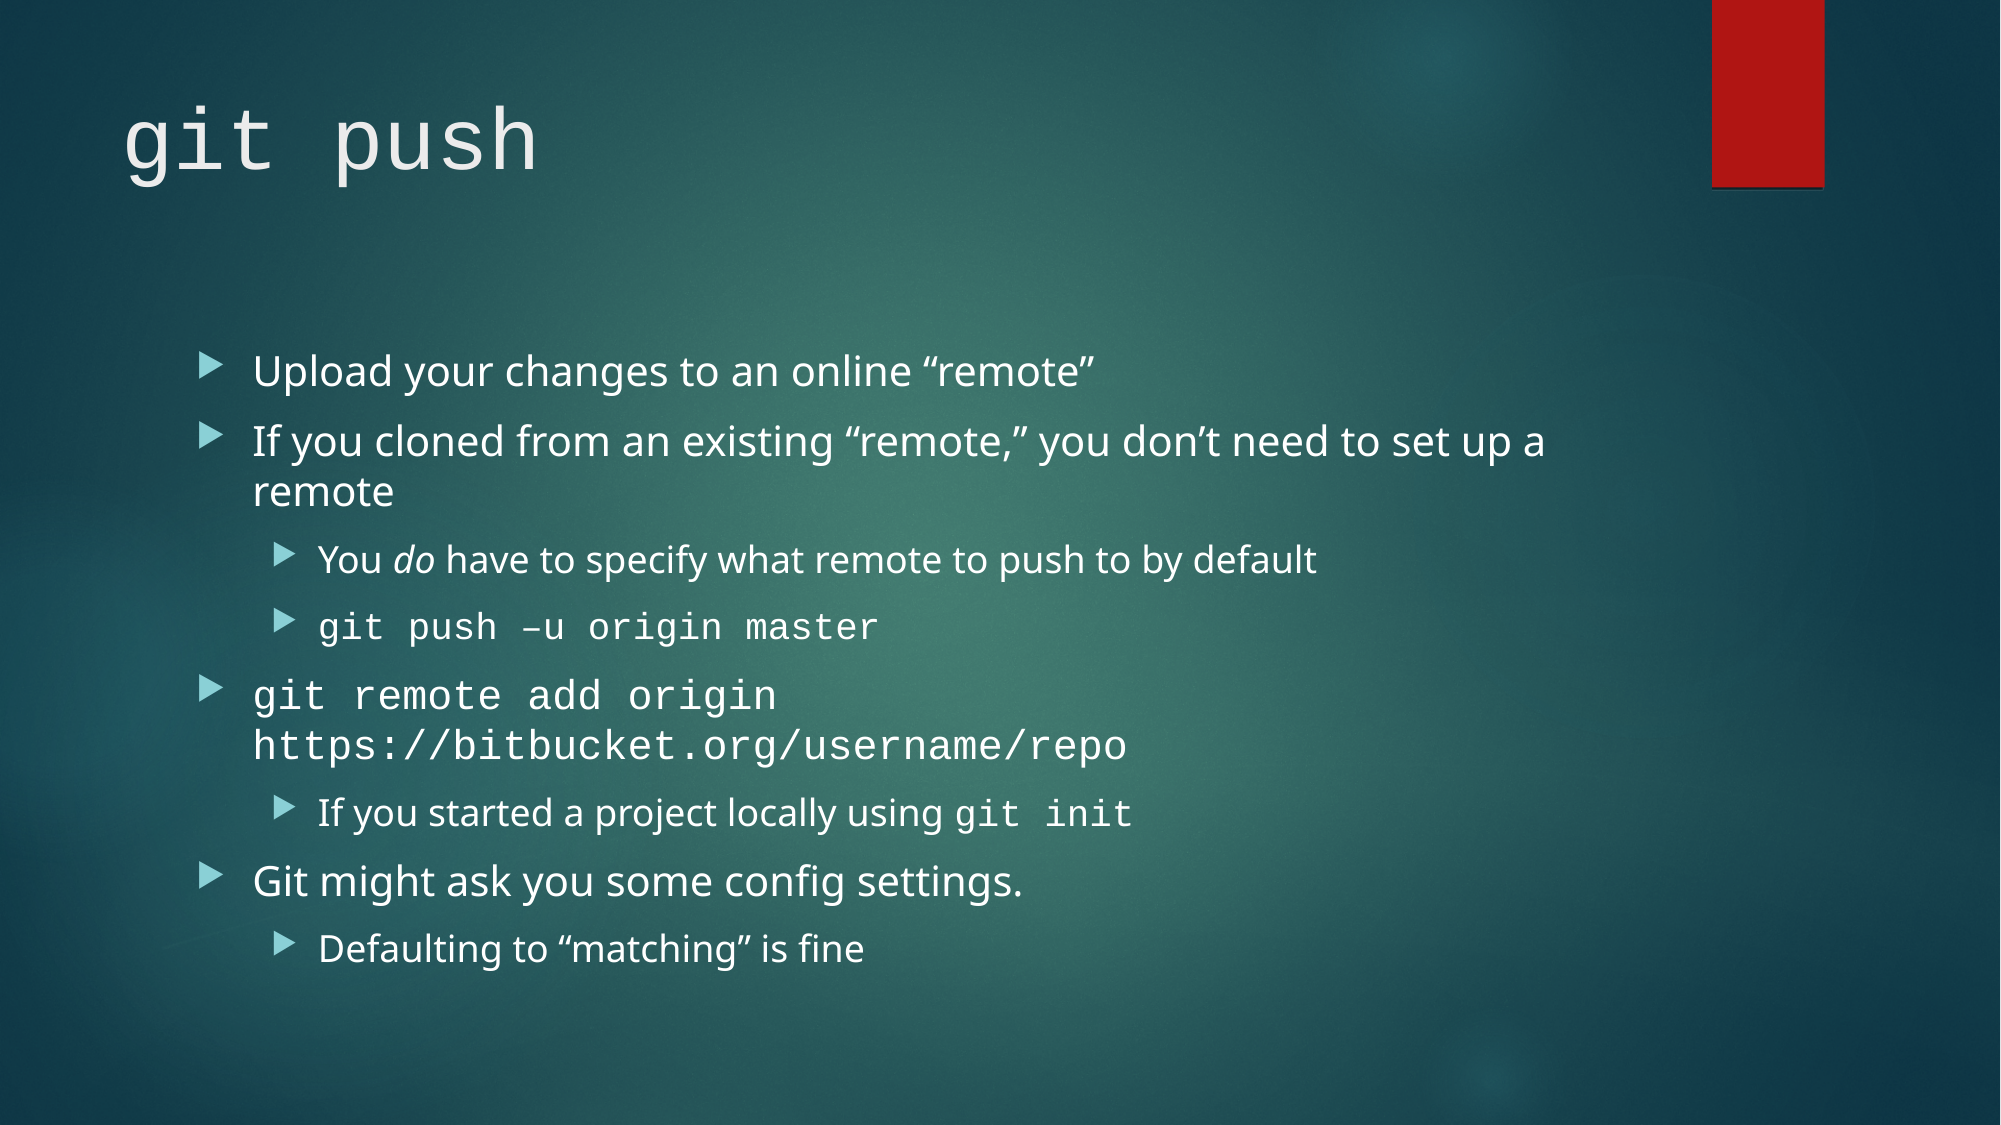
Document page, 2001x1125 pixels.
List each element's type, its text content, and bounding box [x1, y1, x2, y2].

title git push [106, 74, 1649, 304]
list Upload your changes to an online “remote” If you cloned from an existing “remote,” you don’t need to set up a remote You do have to specify what remote to push to by default git push –u origin master git remote add origin https://bitbucket.org/username/repo If you started a project locally using git init Git might ask you some config settings. Defaulting to “matching” is fine [181, 336, 1649, 1025]
picture [0, 0, 2001, 1125]
